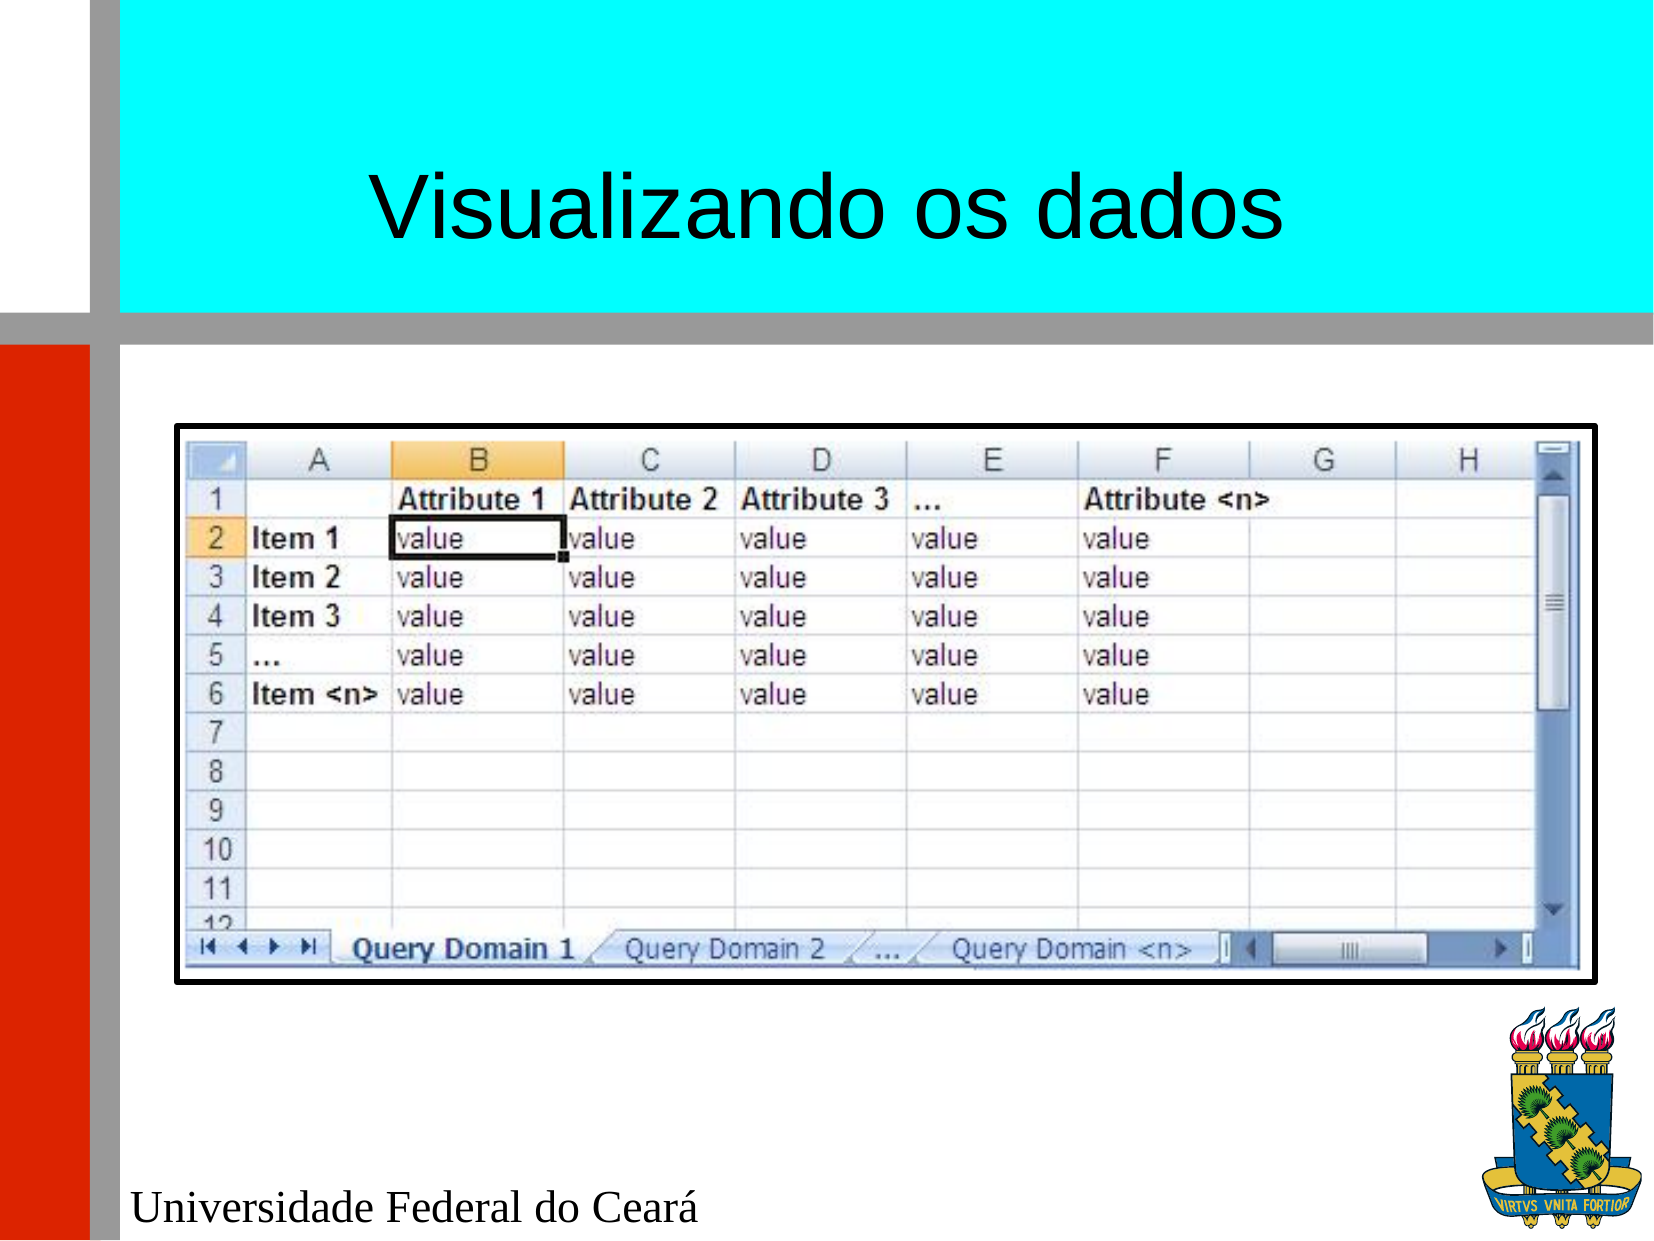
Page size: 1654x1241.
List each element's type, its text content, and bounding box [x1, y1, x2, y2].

picture [179, 428, 1592, 980]
title Visualizando os dados [121, 102, 1534, 310]
